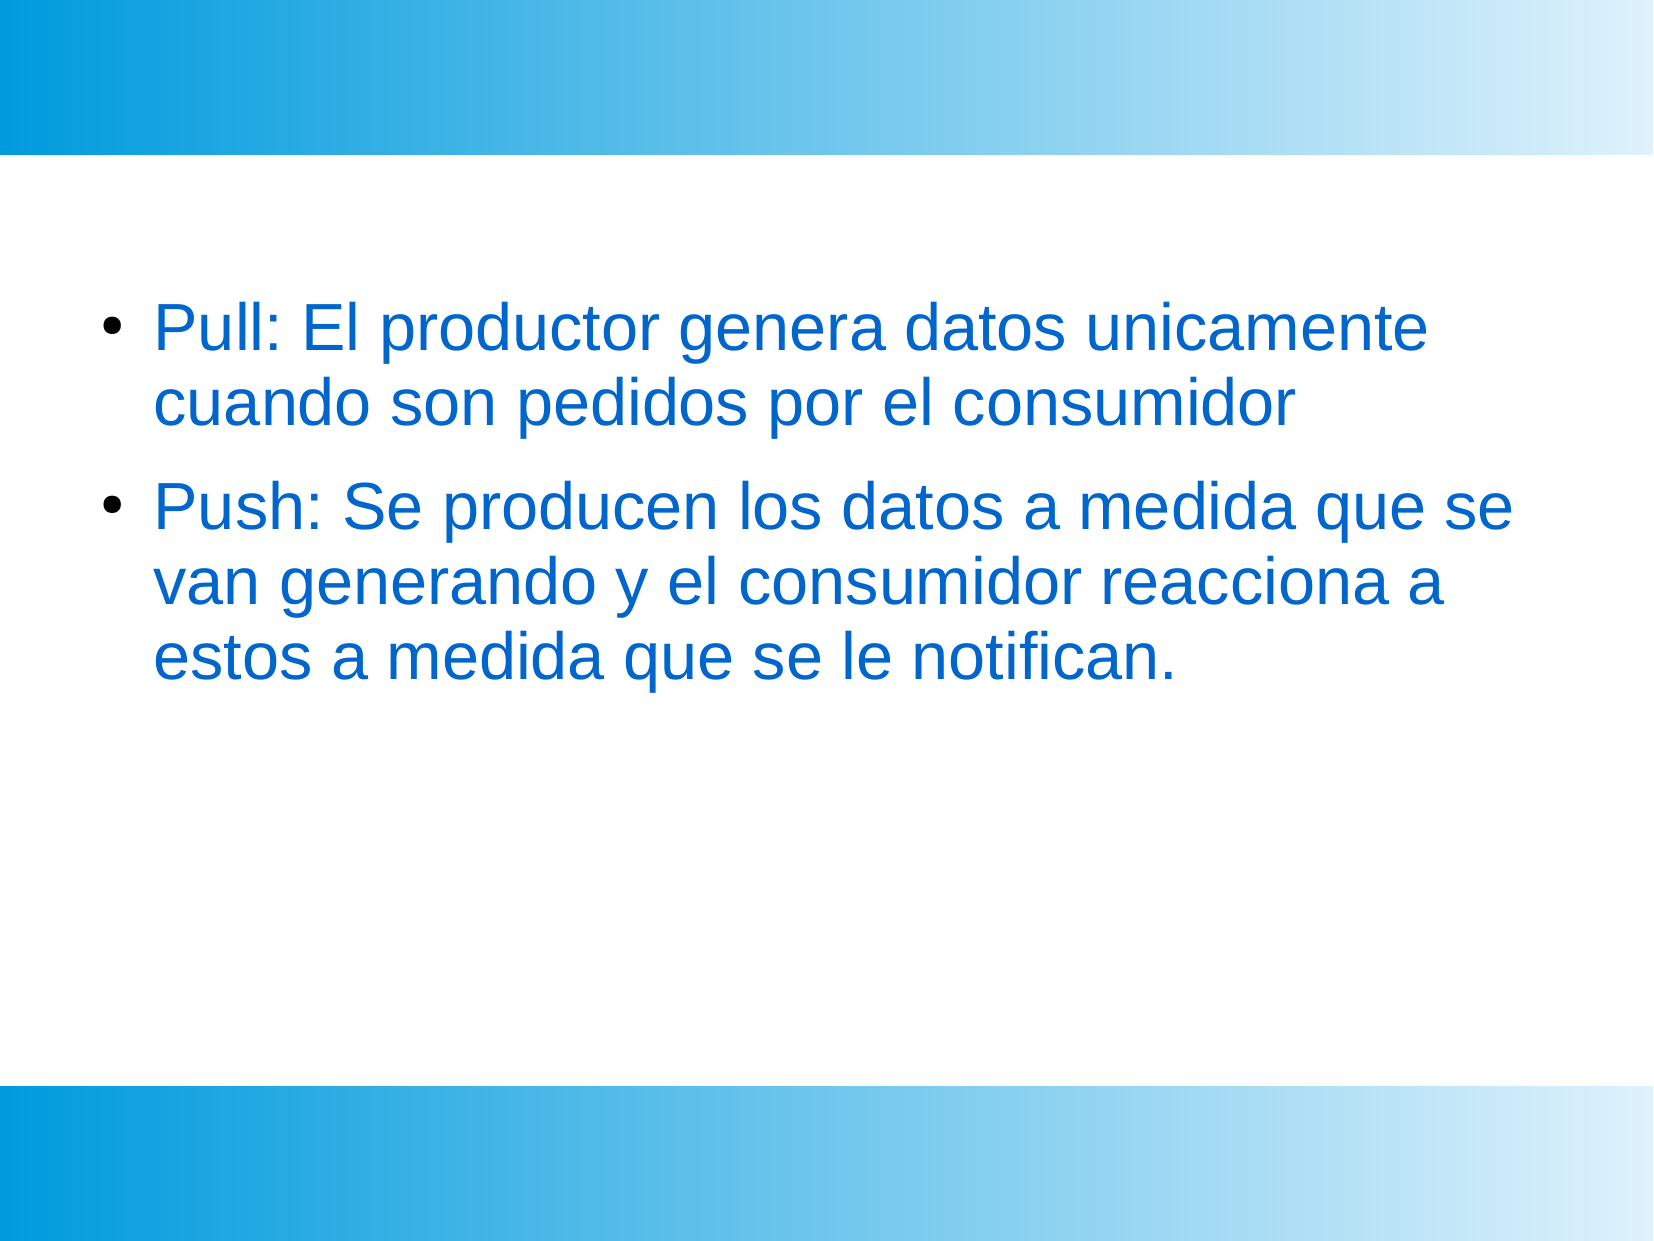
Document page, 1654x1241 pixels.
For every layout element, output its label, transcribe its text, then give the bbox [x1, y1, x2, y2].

list Pull: El productor genera datos unicamente cuando son pedidos por el consumidor Push: Se producen los datos a medida que se van generando y el consumidor reacciona a estos a medida que se le notifican. [82, 290, 1571, 1010]
